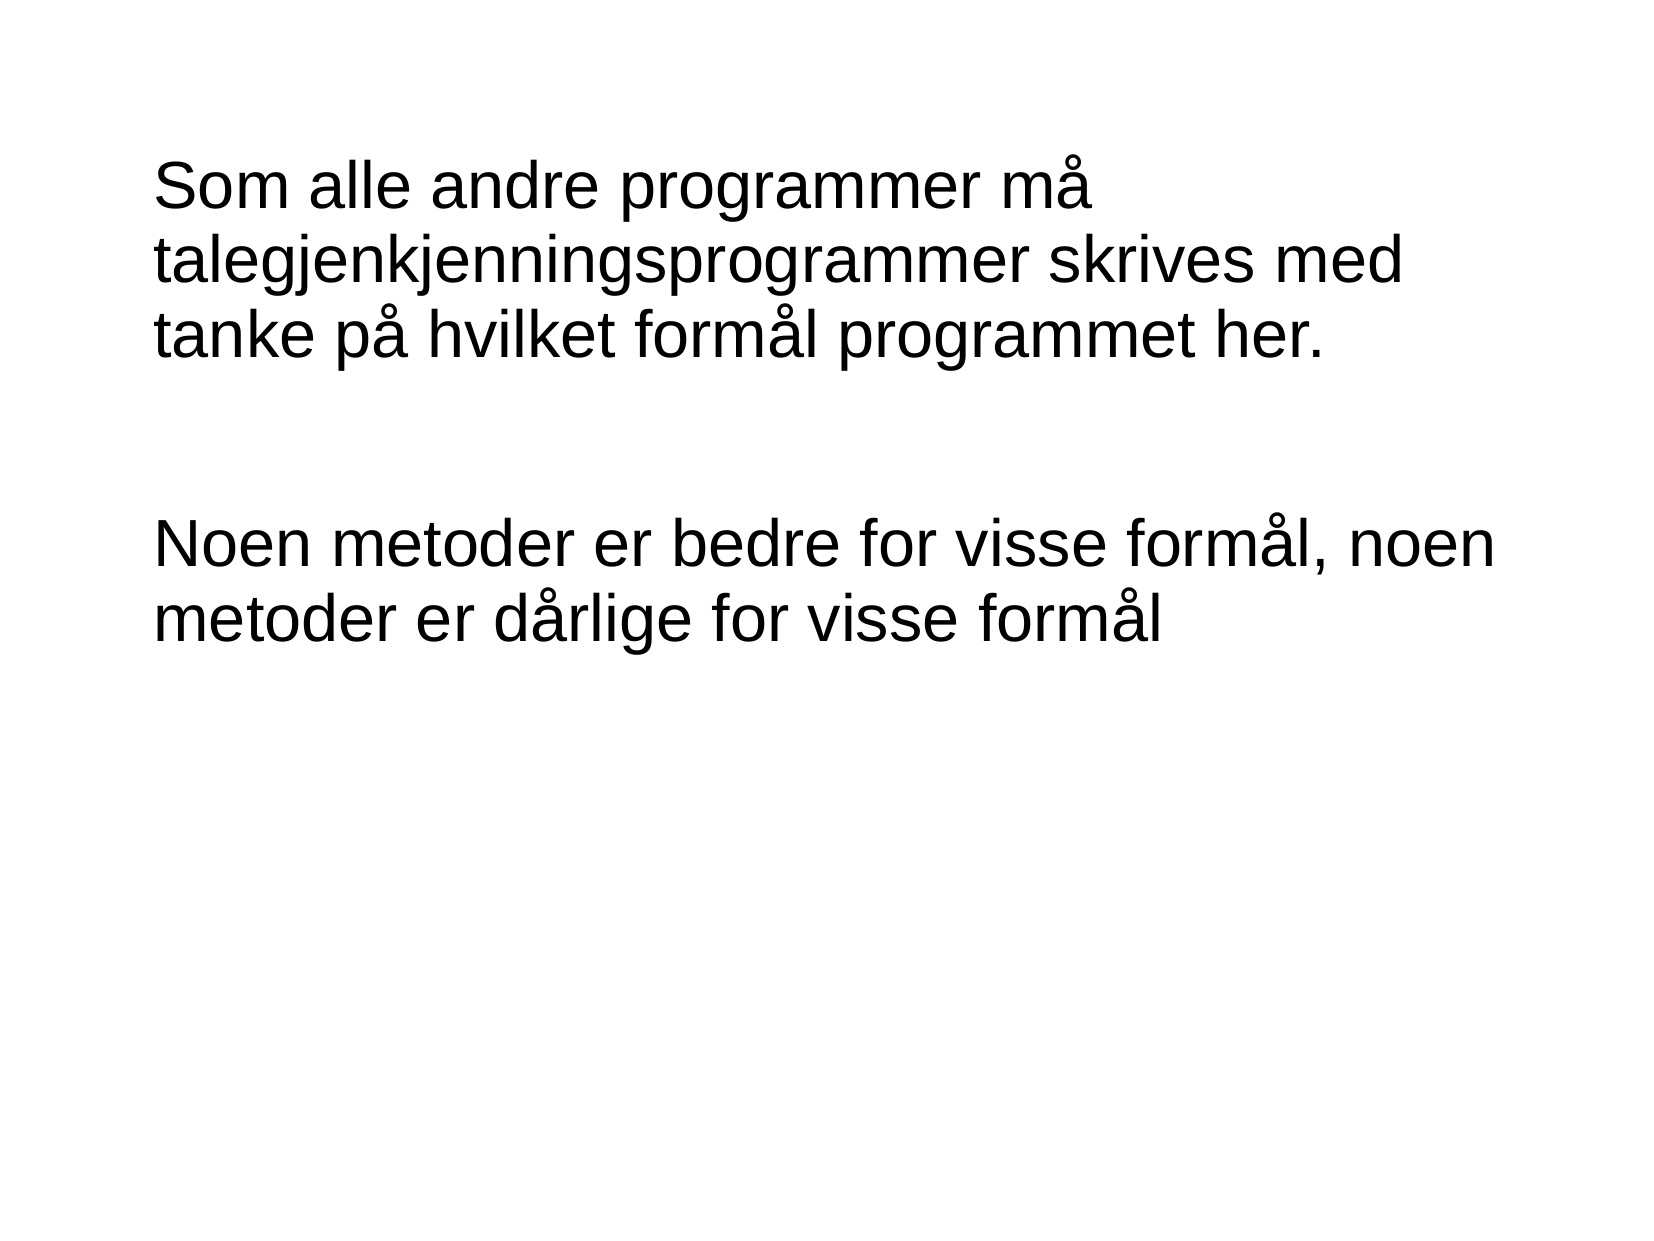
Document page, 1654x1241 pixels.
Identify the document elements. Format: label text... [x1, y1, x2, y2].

list Som alle andre programmer må talegjenkjenningsprogrammer skrives med tanke på hvilket formål programmet her. Noen metoder er bedre for visse formål, noen metoder er dårlige for visse formål [82, 147, 1571, 1109]
